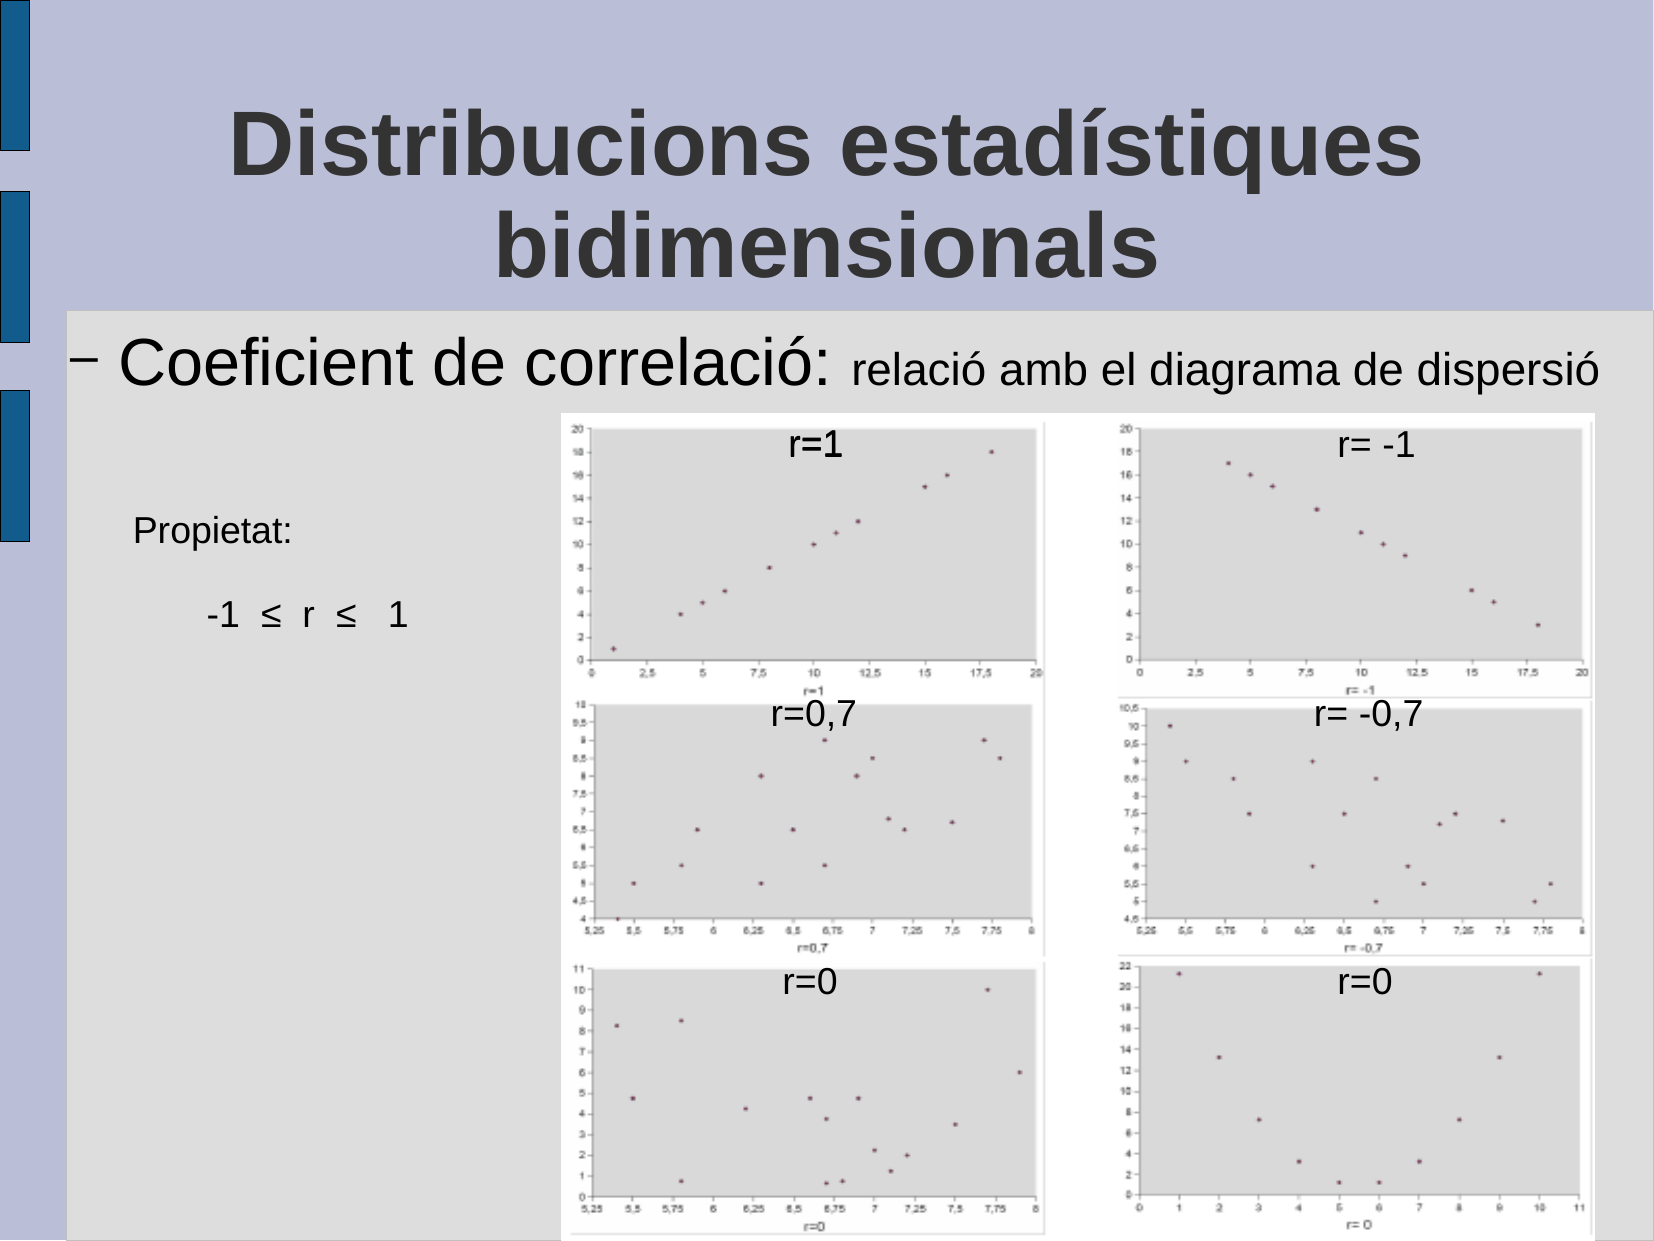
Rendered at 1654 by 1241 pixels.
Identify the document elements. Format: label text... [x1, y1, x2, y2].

title Distribucions estadístiques bidimensionals [121, 91, 1534, 299]
text_box r= -0,7 [1299, 685, 1439, 742]
text_box r=0 [1322, 953, 1412, 1010]
text_box r=0 [767, 952, 857, 1010]
text_box Propietat: -1 ≤ r ≤ 1 [118, 501, 532, 680]
text_box r=0,7 [755, 685, 904, 742]
text_box Coeficient de correlació: relació amb el diagrama de dispersió [0, 324, 1654, 416]
text_box r= -1 [1322, 415, 1471, 473]
text_box r=1 [773, 415, 922, 473]
picture [561, 413, 1595, 1241]
